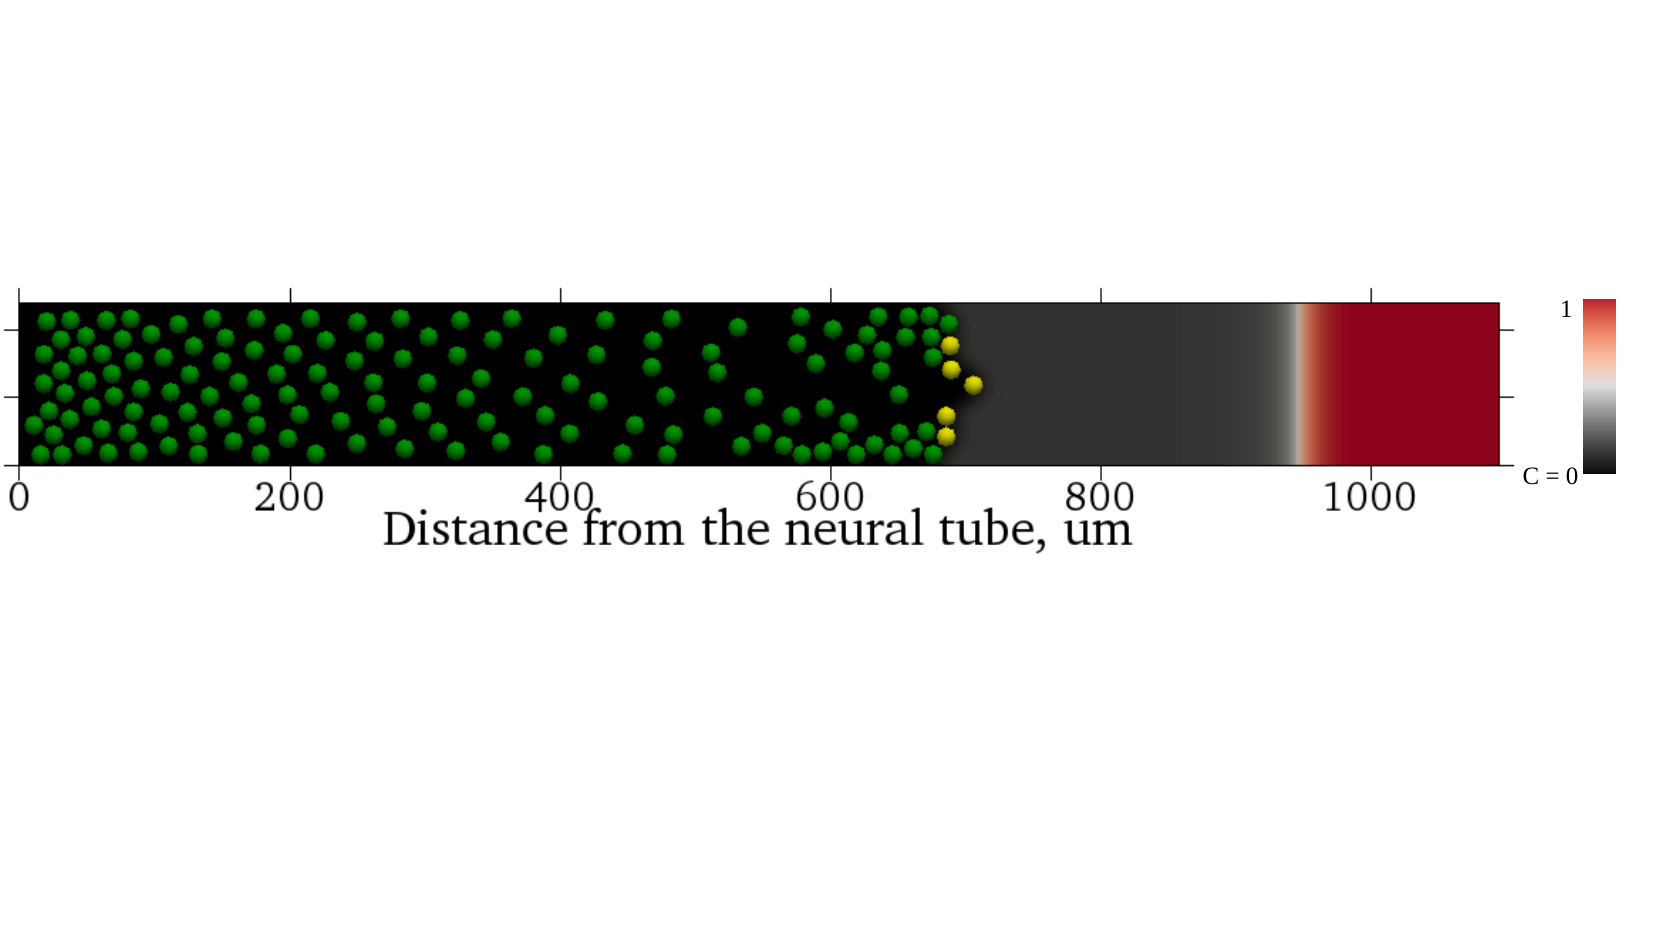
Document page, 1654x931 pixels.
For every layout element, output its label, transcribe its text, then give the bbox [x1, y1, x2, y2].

picture [1605, 299, 1616, 474]
text_box 1 C = 0 [1520, 288, 1605, 502]
picture [0, 284, 1520, 556]
